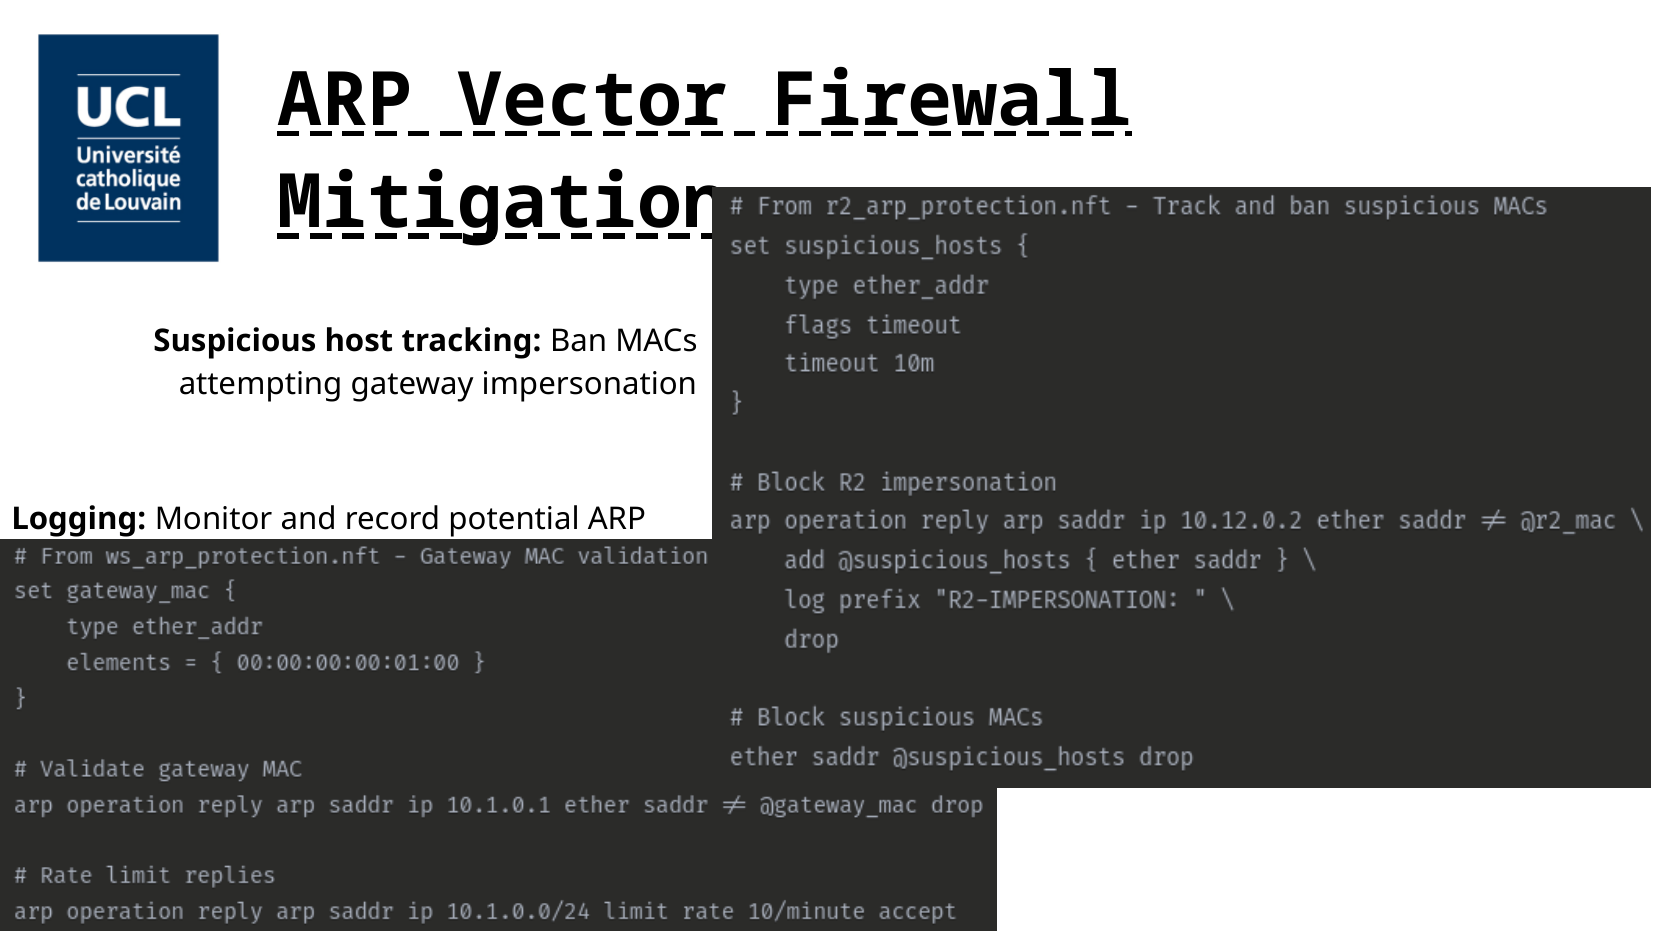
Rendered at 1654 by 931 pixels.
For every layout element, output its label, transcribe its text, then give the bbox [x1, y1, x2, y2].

picture [37, 33, 221, 243]
picture [0, 187, 1651, 931]
text_box Suspicious host tracking: Ban MACs attempting gateway impersonation Logging: Monitor and record potential ARP spoofing events [0, 243, 712, 539]
text_box ARP Vector Firewall Mitigation [262, 37, 1463, 128]
